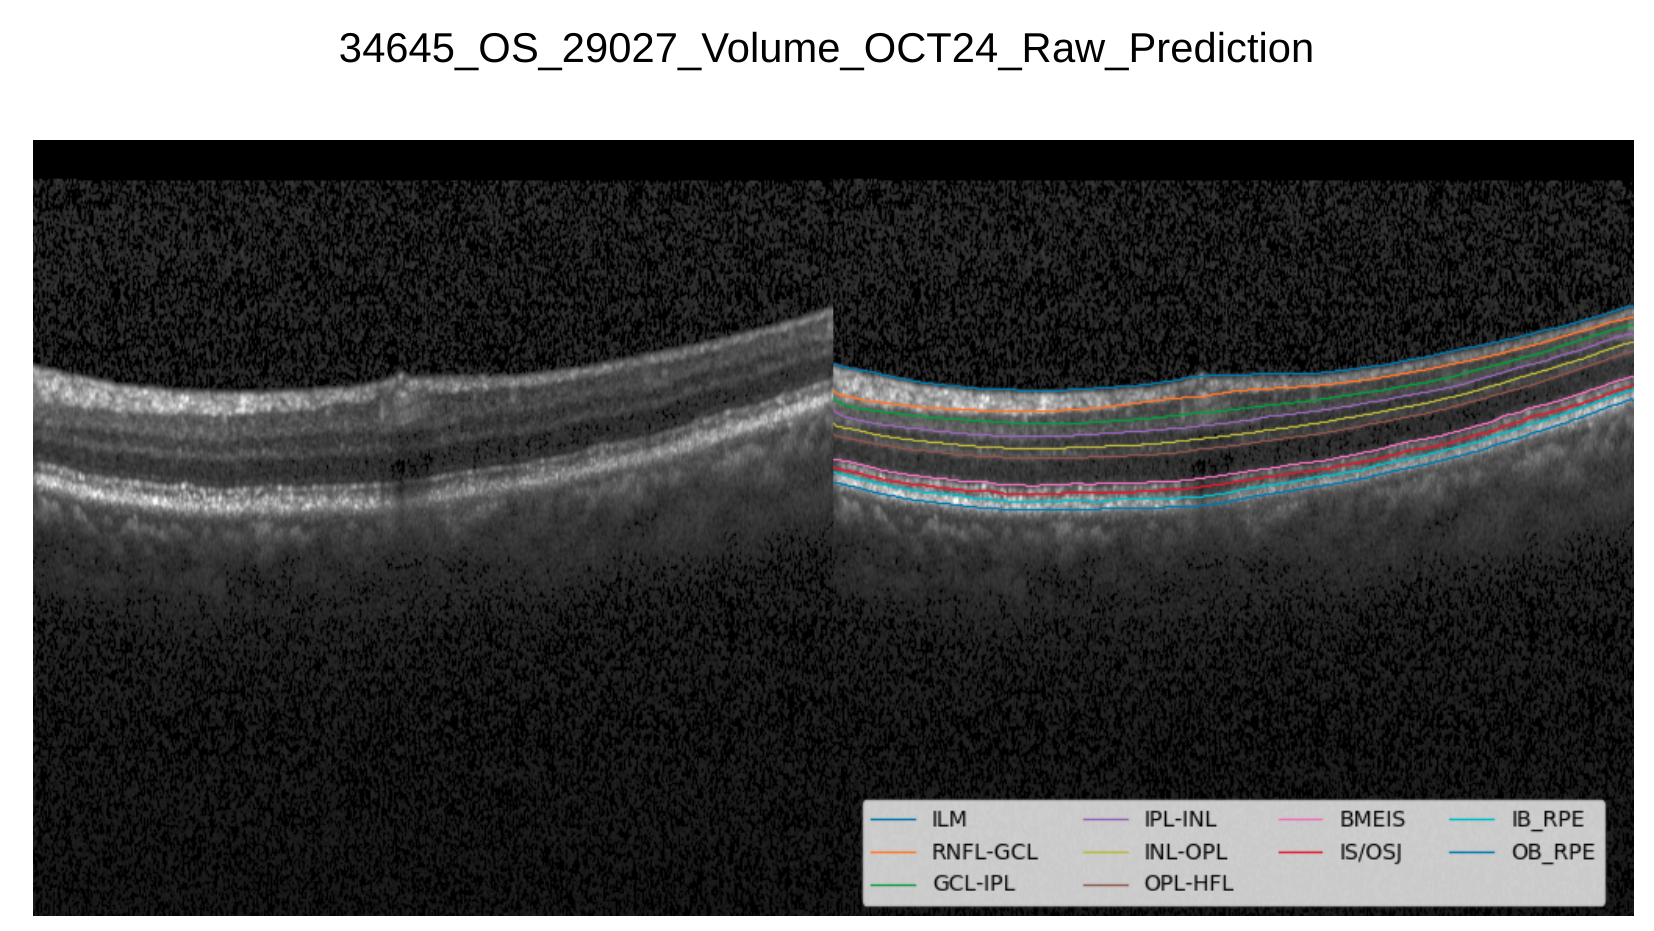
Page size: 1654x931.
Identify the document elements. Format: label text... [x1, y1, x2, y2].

picture [33, 140, 1634, 916]
title 34645_OS_29027_Volume_OCT24_Raw_Prediction [82, 25, 1571, 72]
